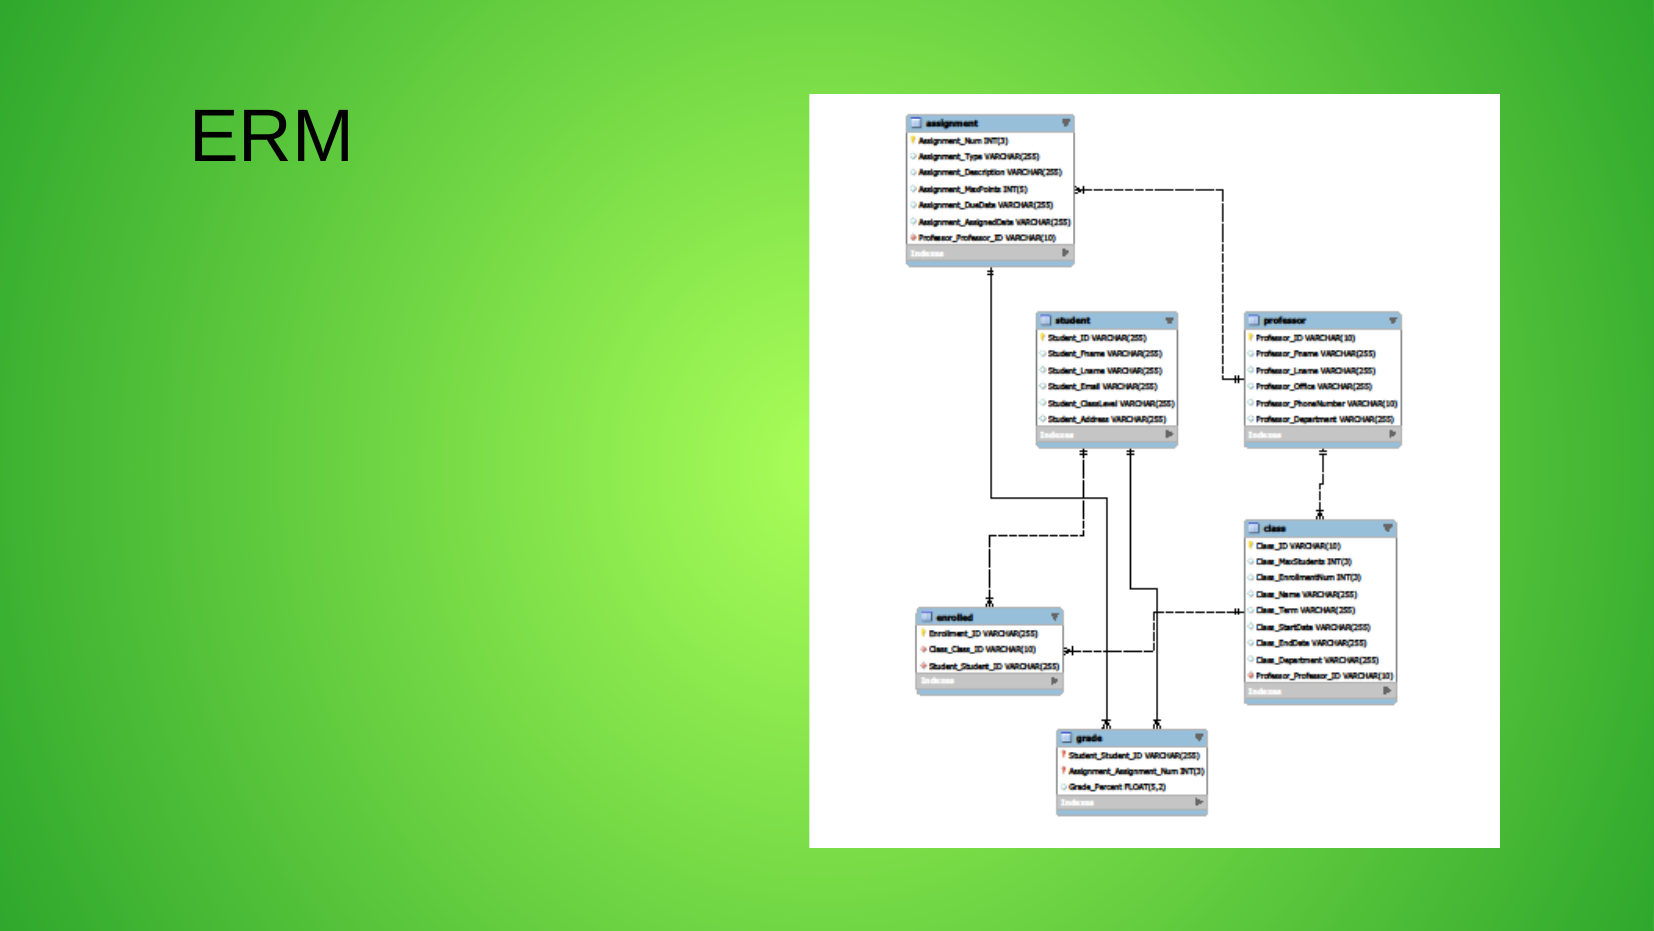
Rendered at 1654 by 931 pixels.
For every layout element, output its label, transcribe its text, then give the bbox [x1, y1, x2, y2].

title ERM [0, 59, 1016, 213]
chart [809, 94, 1501, 848]
